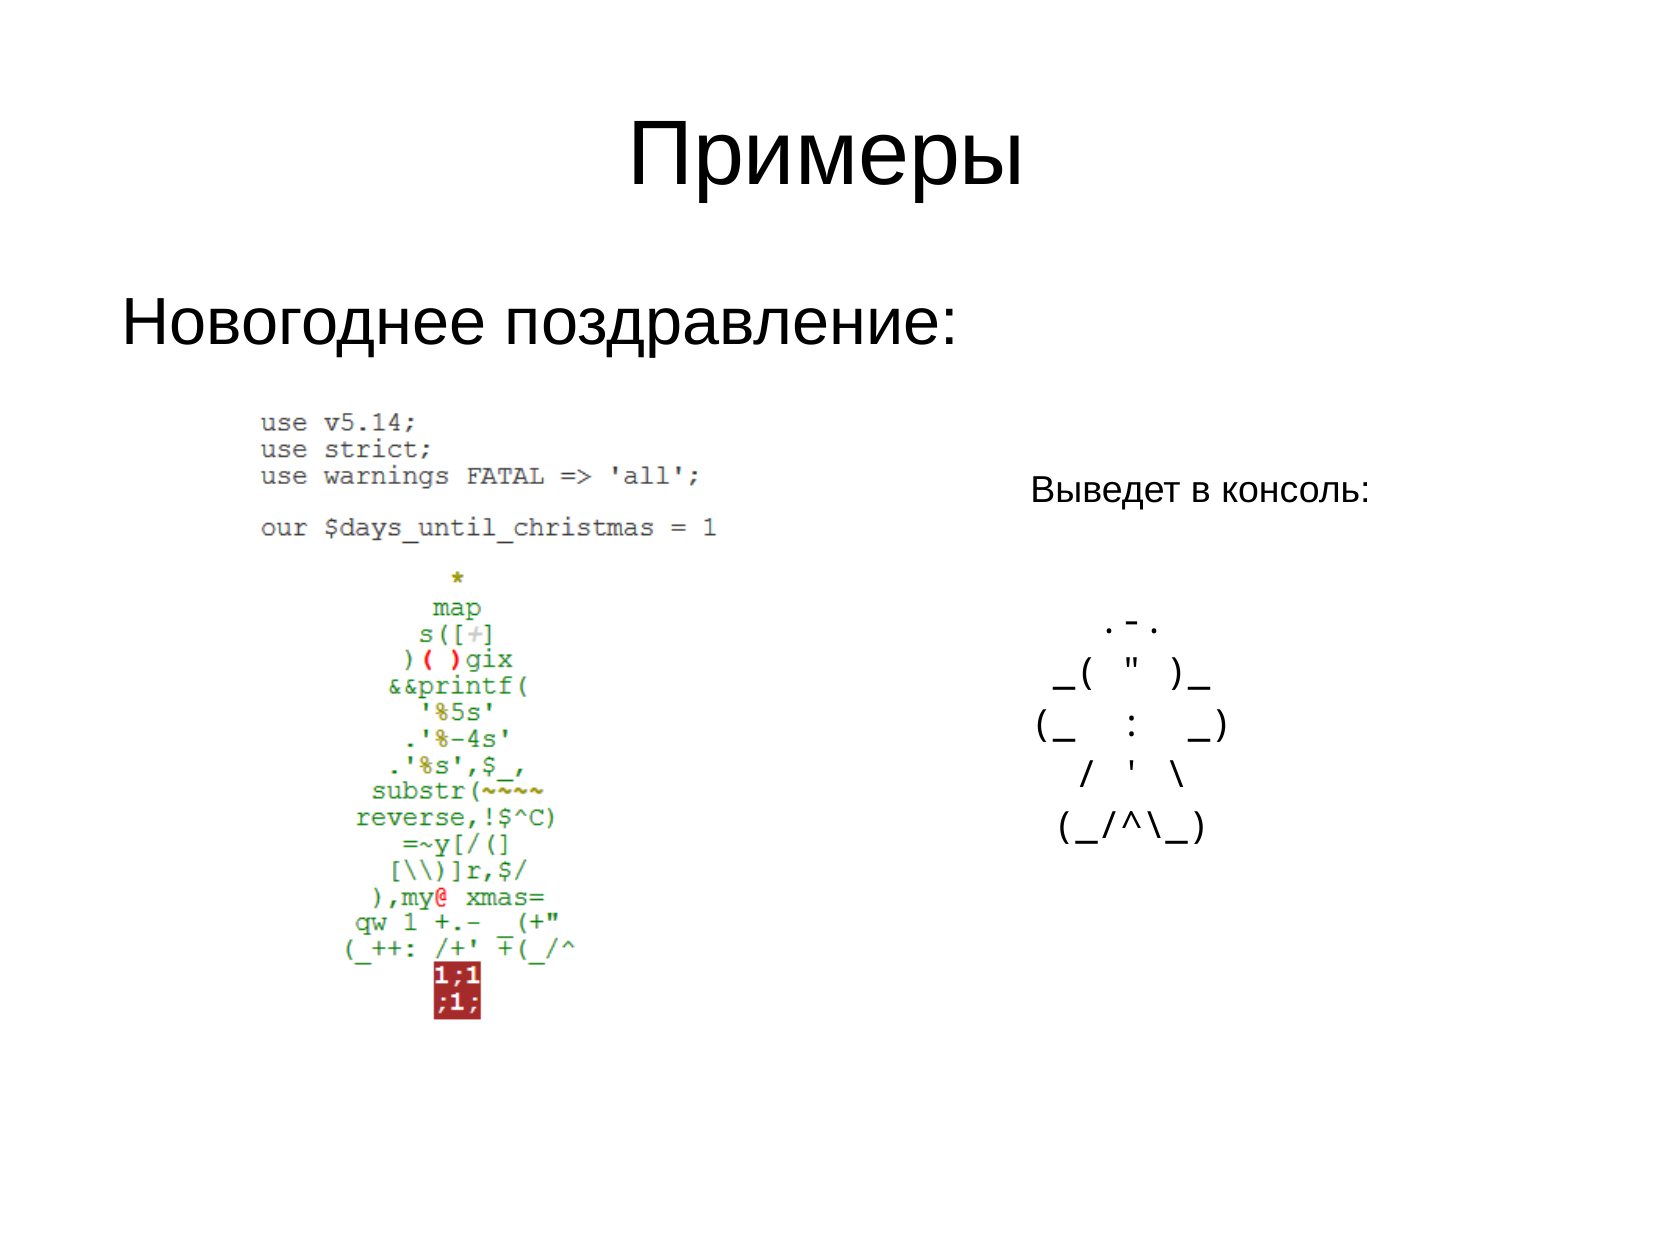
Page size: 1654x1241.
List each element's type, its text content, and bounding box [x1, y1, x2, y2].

picture [248, 401, 733, 1040]
text_box Новогоднее поздравление: [106, 276, 974, 367]
title Примеры [82, 49, 1571, 257]
text_box Выведет в консоль: .-. _( " )_ (_ : _) / ' \ (_/^\_) [1015, 460, 1387, 822]
